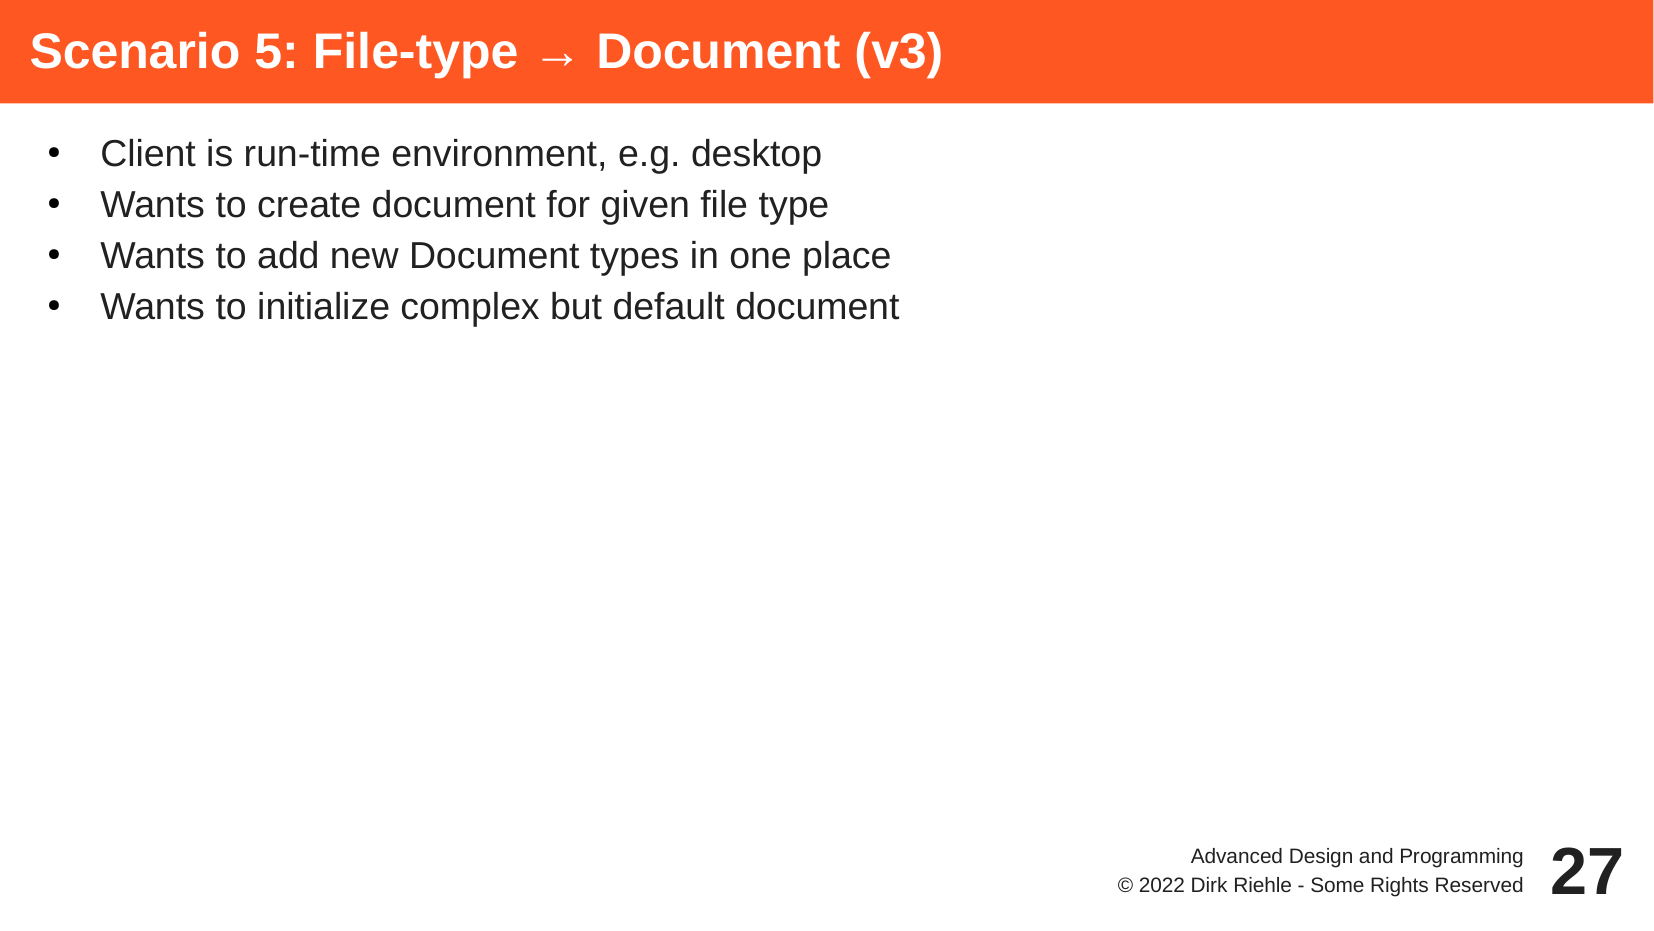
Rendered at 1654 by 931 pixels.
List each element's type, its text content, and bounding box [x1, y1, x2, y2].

title Scenario 5: File-type → Document (v3) [0, 0, 1654, 104]
list Client is run-time environment, e.g. desktop Wants to create document for given file type Wants to add new Document types in one place Wants to initialize complex but default document [29, 132, 1625, 813]
